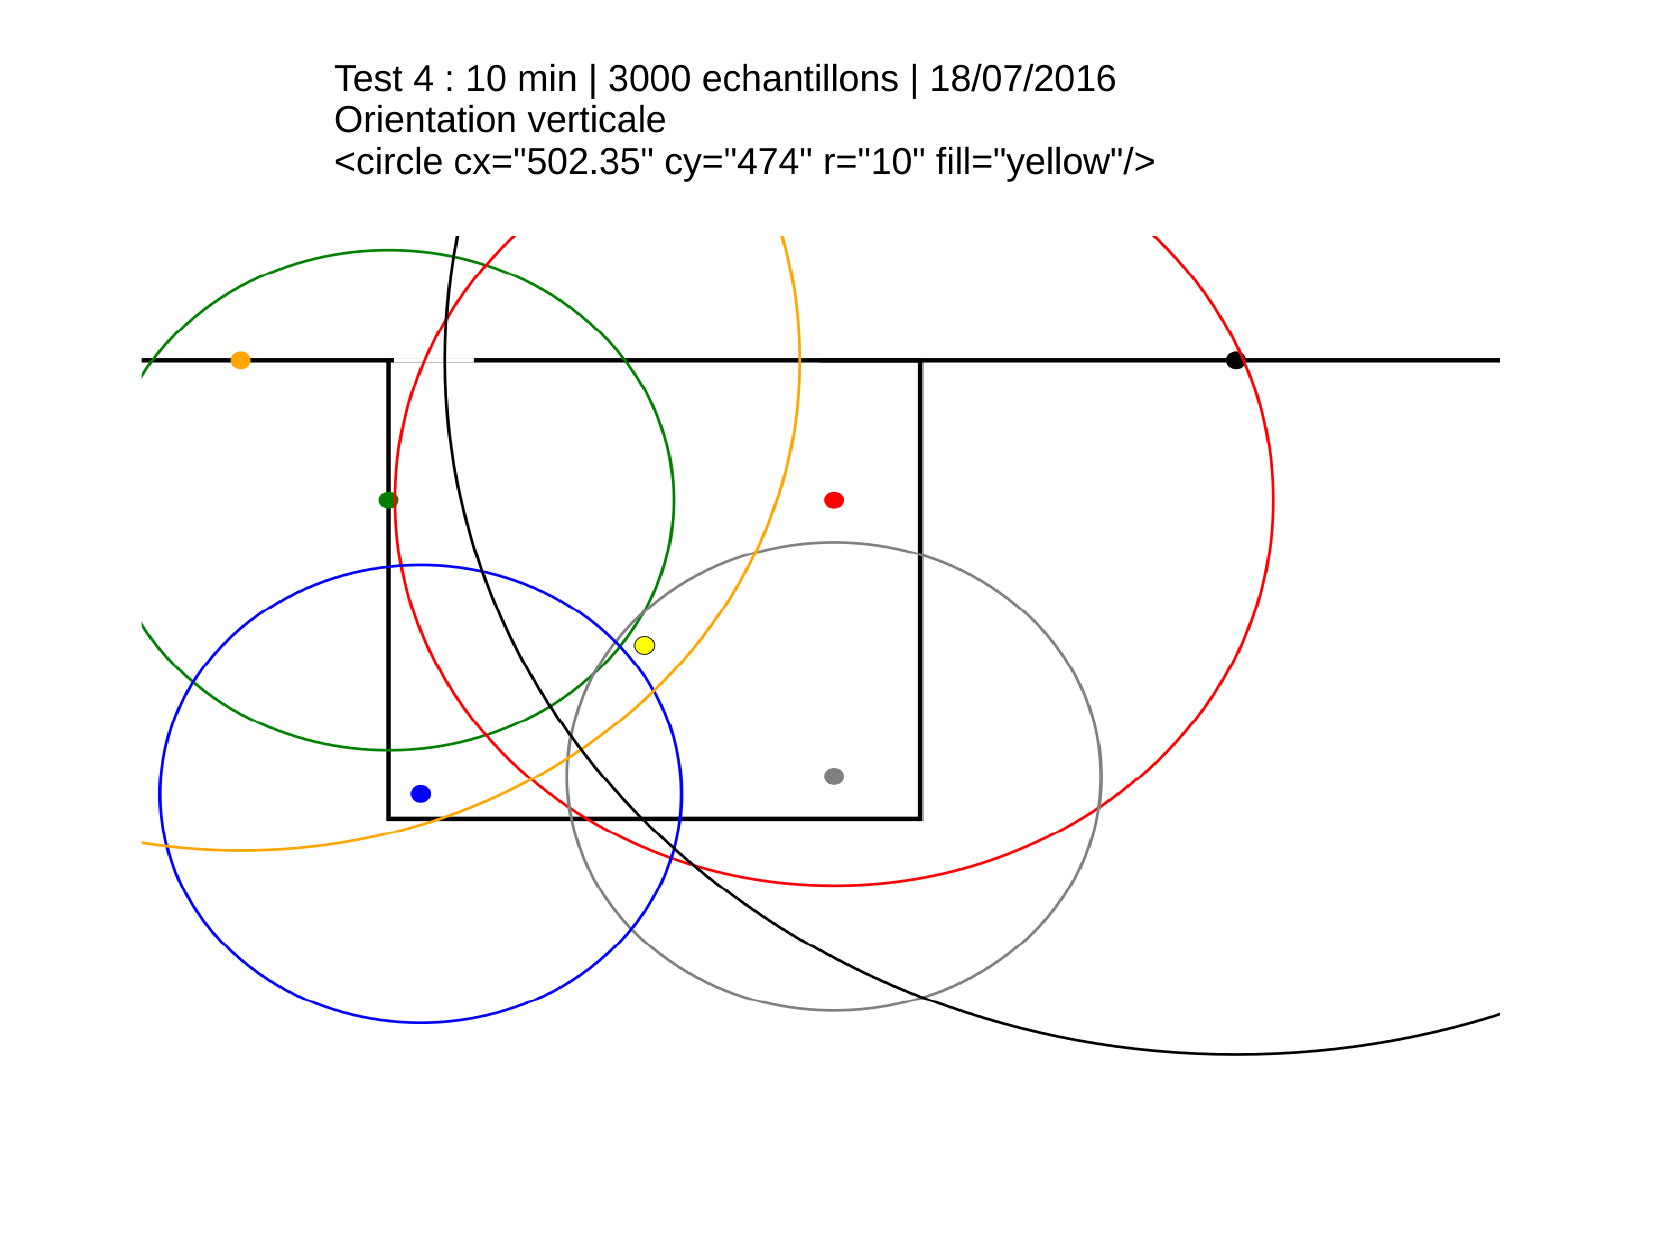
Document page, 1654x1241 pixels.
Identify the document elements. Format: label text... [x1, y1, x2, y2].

text_box Test 4 : 10 min | 3000 echantillons | 18/07/2016 Orientation verticale <circle cx="502.35" cy="474" r="10" fill="yellow"/> [319, 49, 1180, 191]
picture [141, 236, 1501, 1099]
